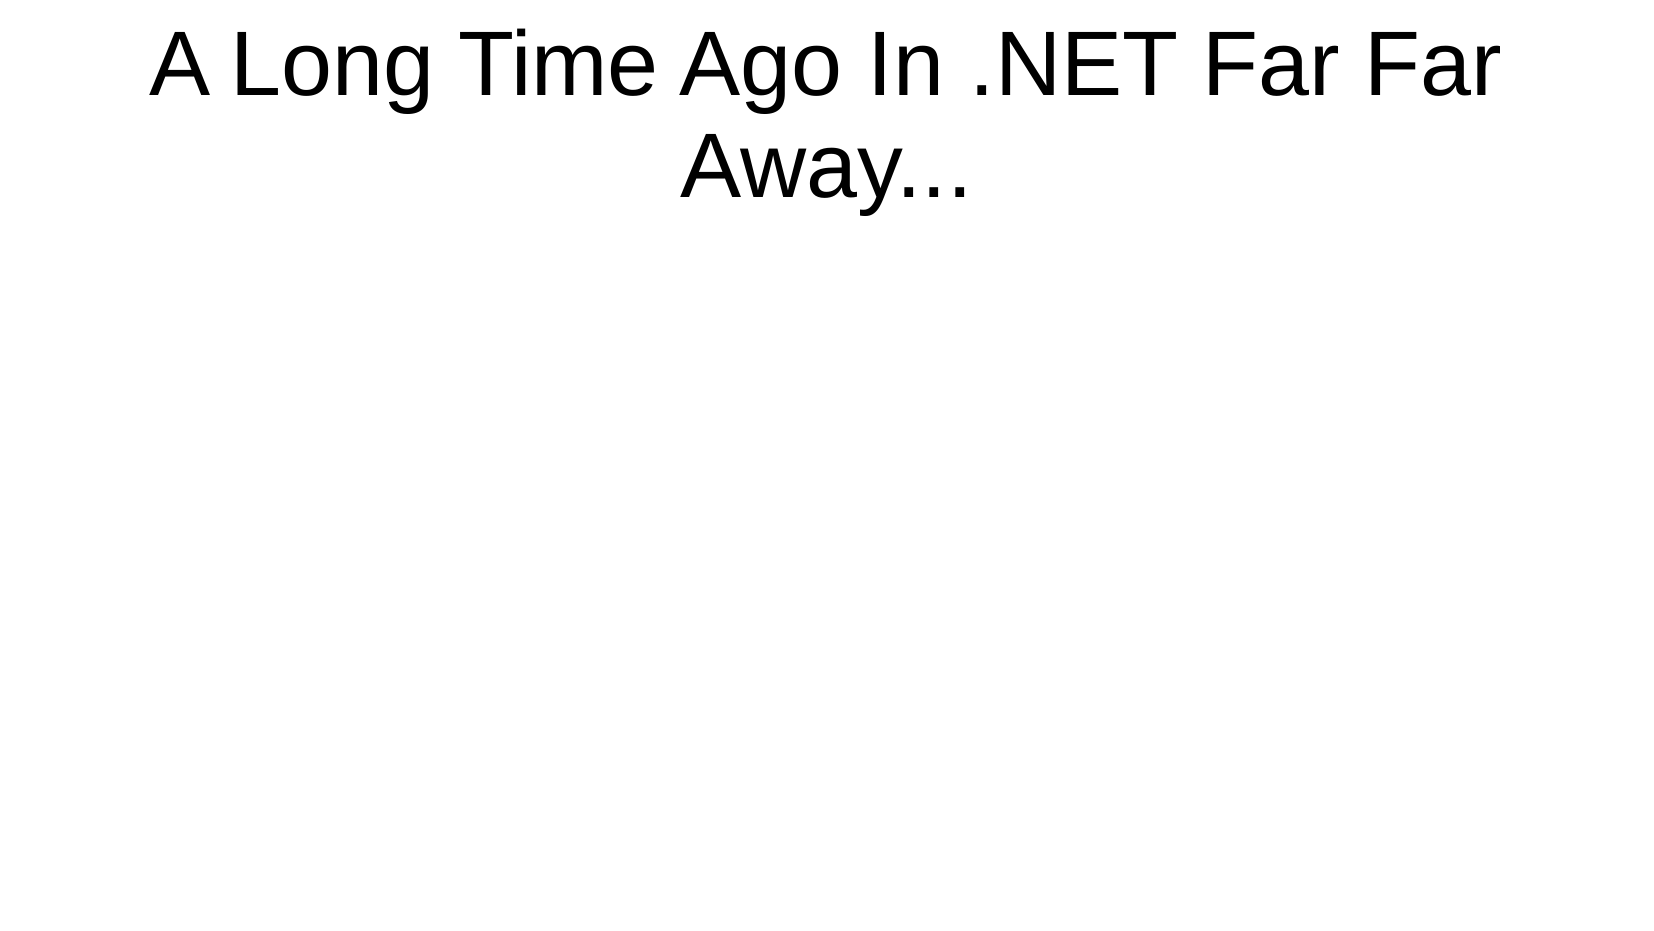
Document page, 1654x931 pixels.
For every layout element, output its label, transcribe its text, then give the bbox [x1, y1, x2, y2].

title A Long Time Ago In .NET Far Far Away... [82, 12, 1571, 218]
